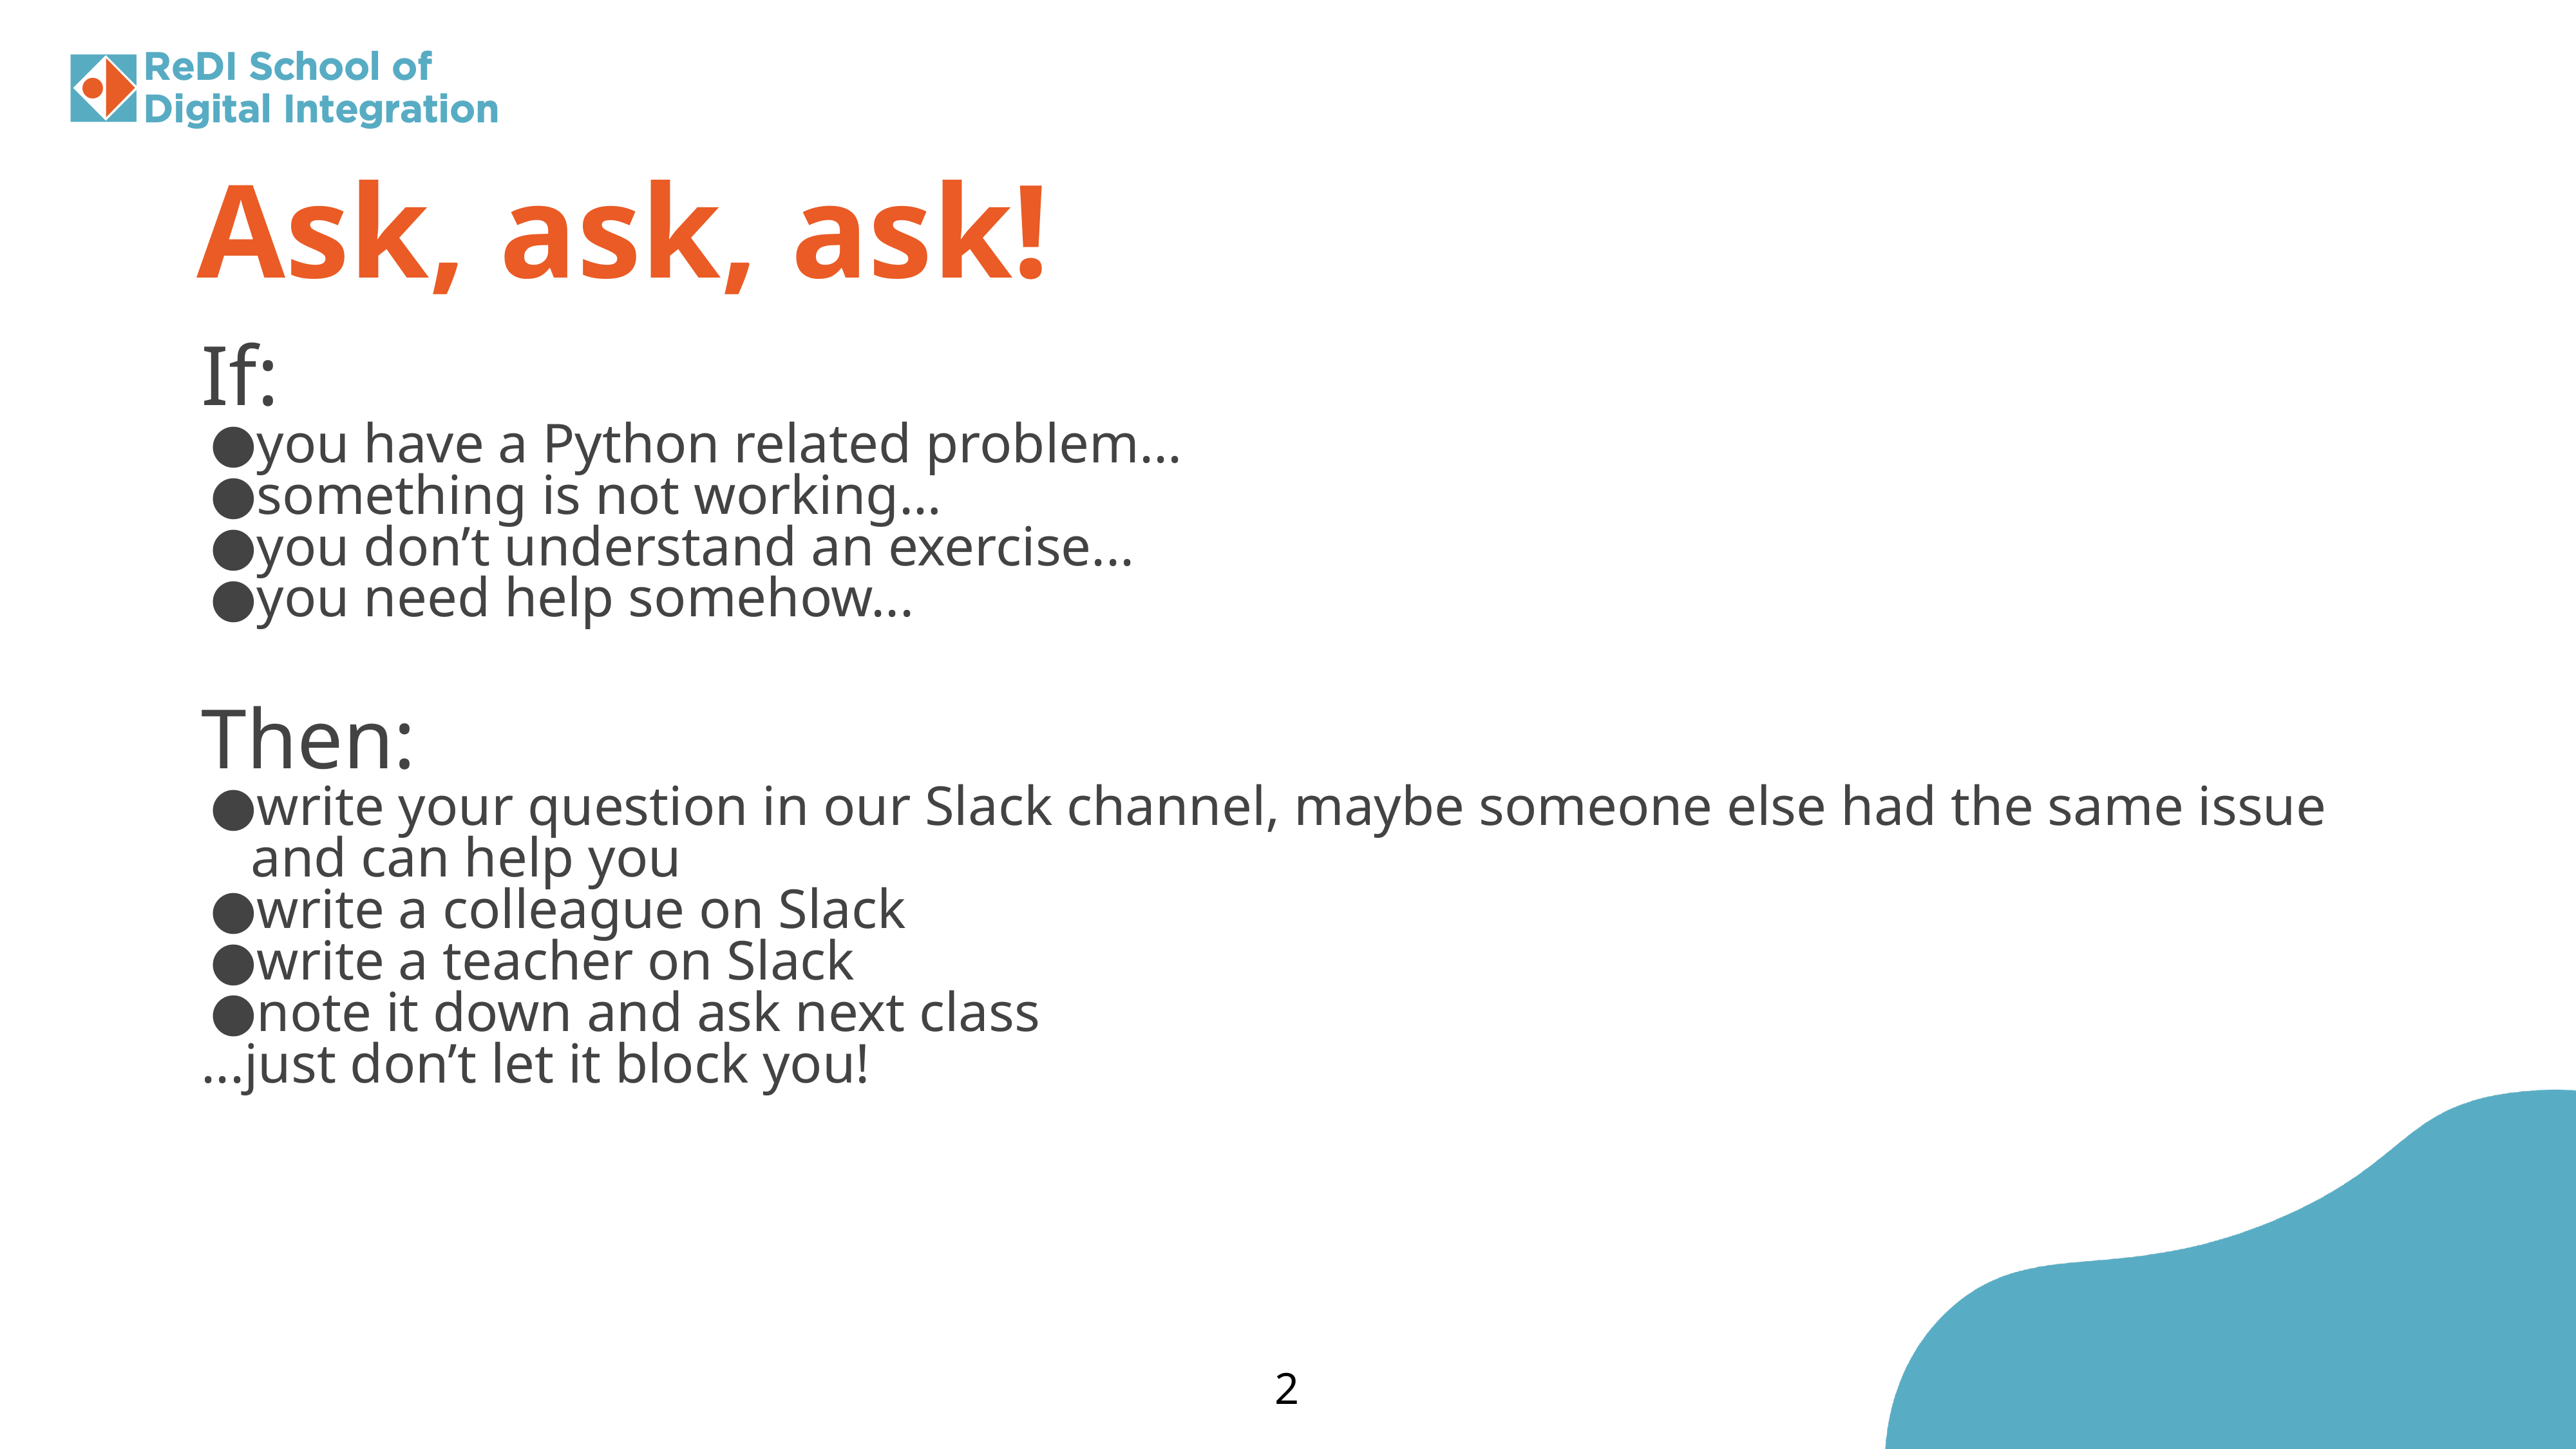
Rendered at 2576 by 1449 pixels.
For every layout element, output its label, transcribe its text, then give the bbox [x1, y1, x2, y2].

picture [66, 46, 499, 129]
text_box If: you have a Python related problem... something is not working… you don’t understand an exercise... you need help somehow... Then: write your question in our Slack channel, maybe someone else had the same issue and can help you write a colleague on Slack write a teacher on Slack note it down and ask next class ...just don’t let it block you! [191, 333, 2385, 1103]
slide_number <number> [1256, 574, 1319, 1425]
text_box Ask, ask, ask! [187, 169, 2338, 313]
picture [1884, 1090, 2576, 1449]
